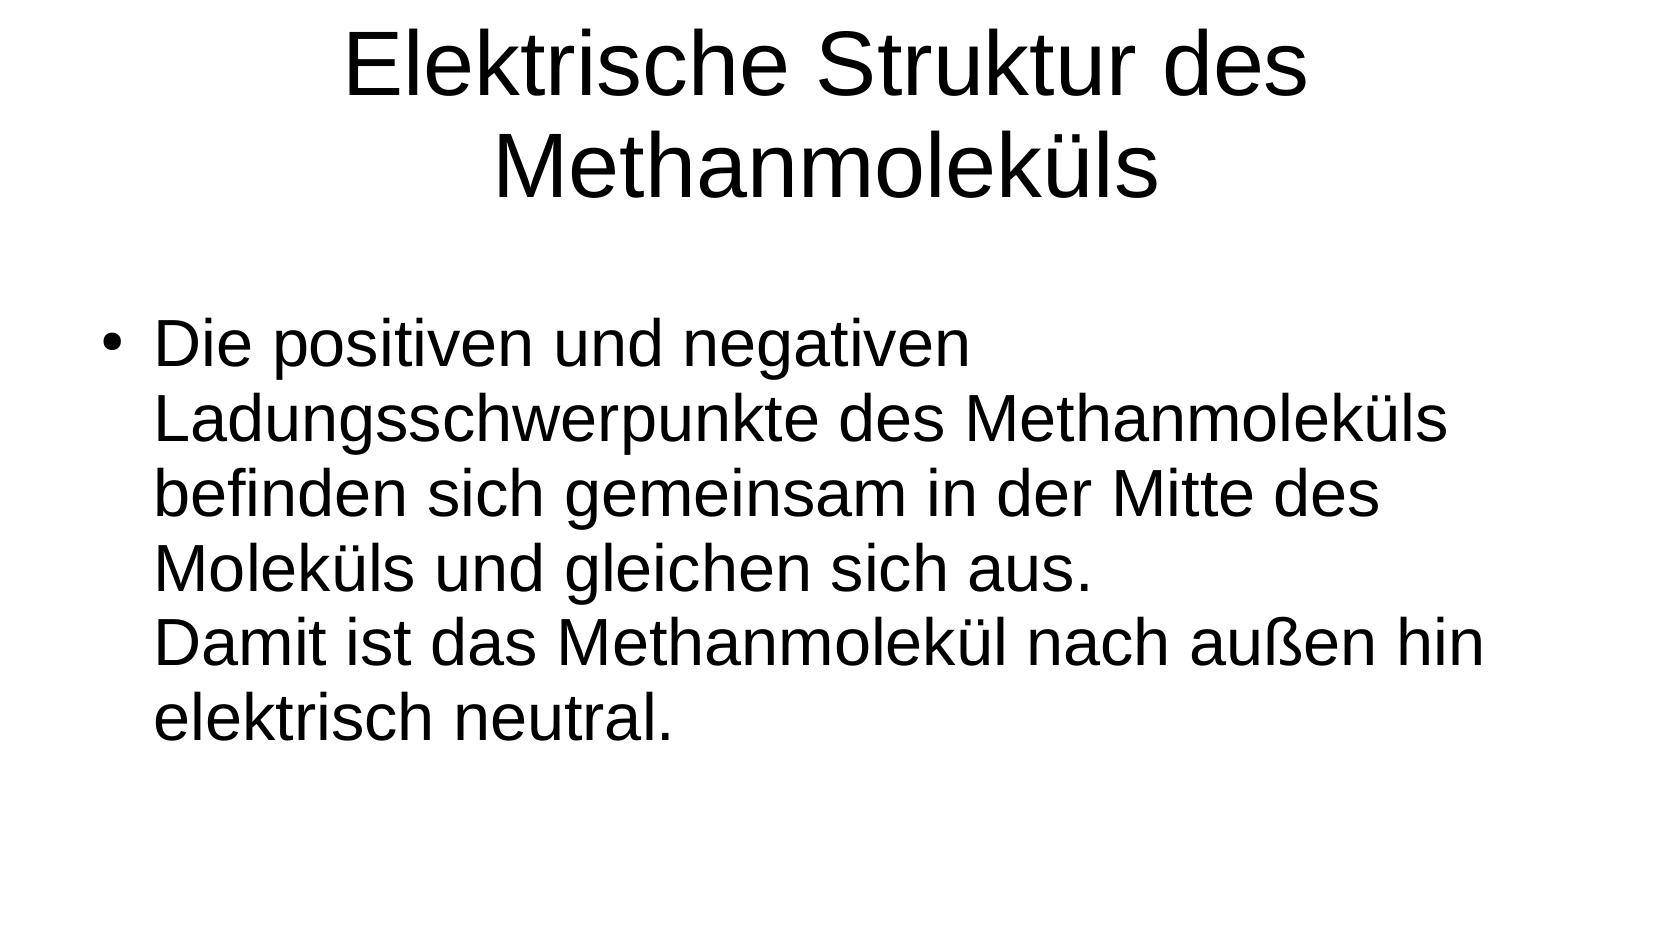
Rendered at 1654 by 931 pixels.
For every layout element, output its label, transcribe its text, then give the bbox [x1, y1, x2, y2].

list Die positiven und negativen Ladungsschwerpunkte des Methanmoleküls befinden sich gemeinsam in der Mitte des Moleküls und gleichen sich aus. Damit ist das Methanmolekül nach außen hin elektrisch neutral. [82, 306, 1571, 846]
title Elektrische Struktur des Methanmoleküls [82, 12, 1571, 218]
